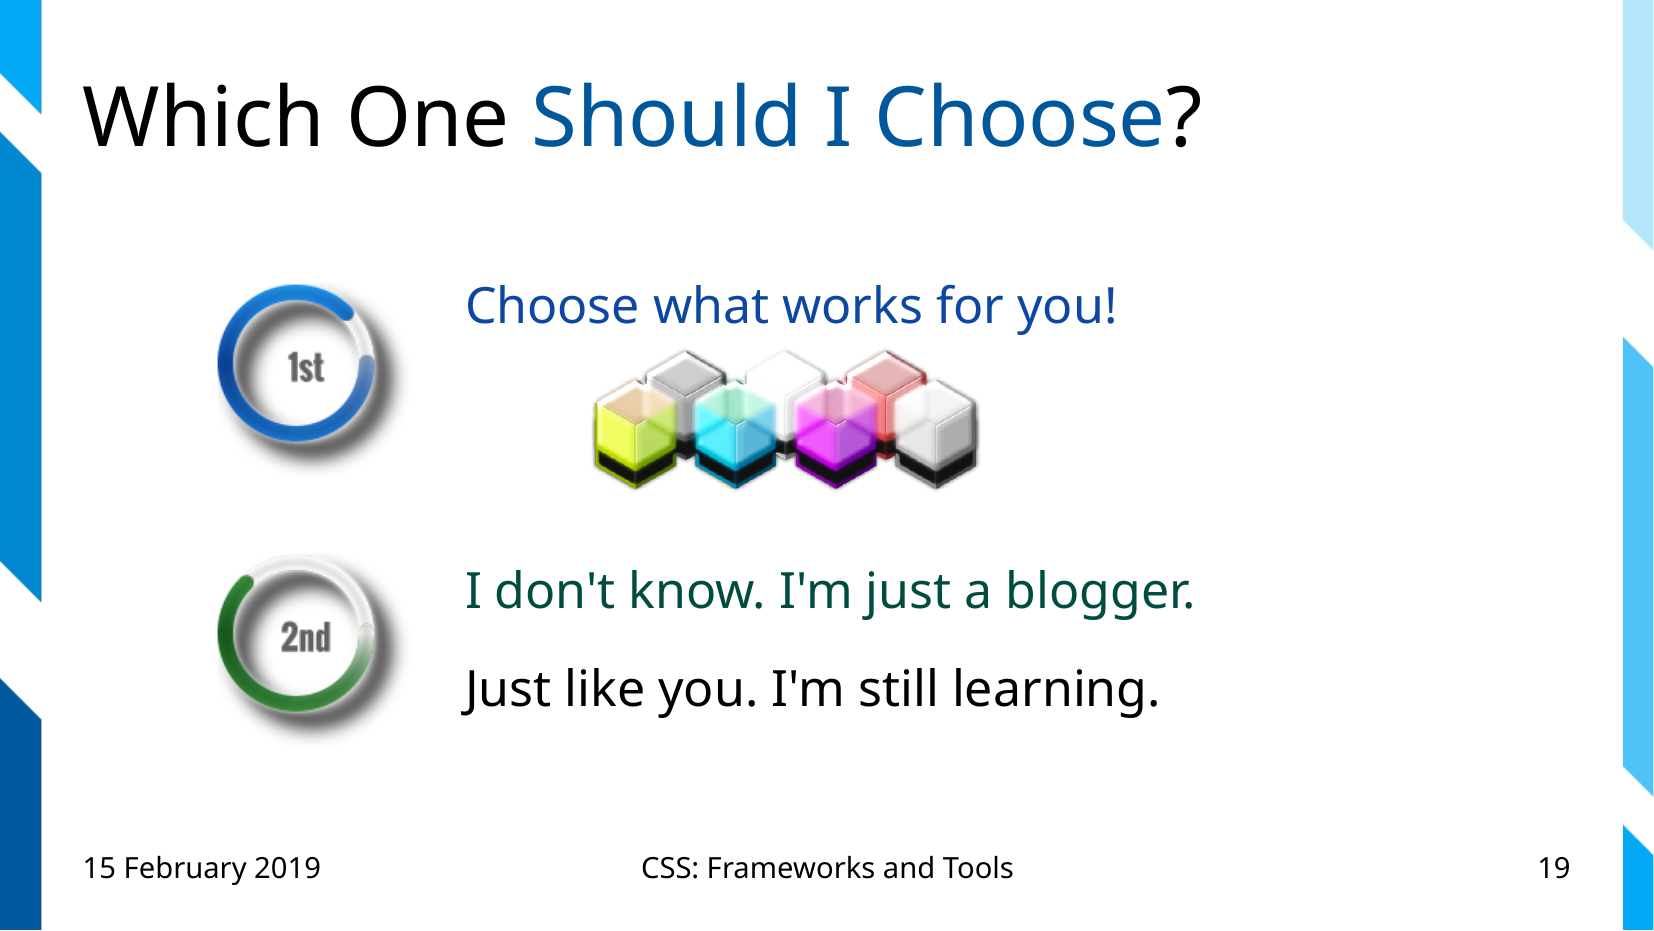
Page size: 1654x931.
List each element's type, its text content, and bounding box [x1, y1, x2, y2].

list Choose what works for you! [465, 270, 1396, 526]
picture [0, 0, 1654, 930]
list I don't know. I'm just a blogger. Just like you. I'm still learning. [465, 555, 1381, 751]
title Which One Should I Choose? [82, 37, 1571, 193]
